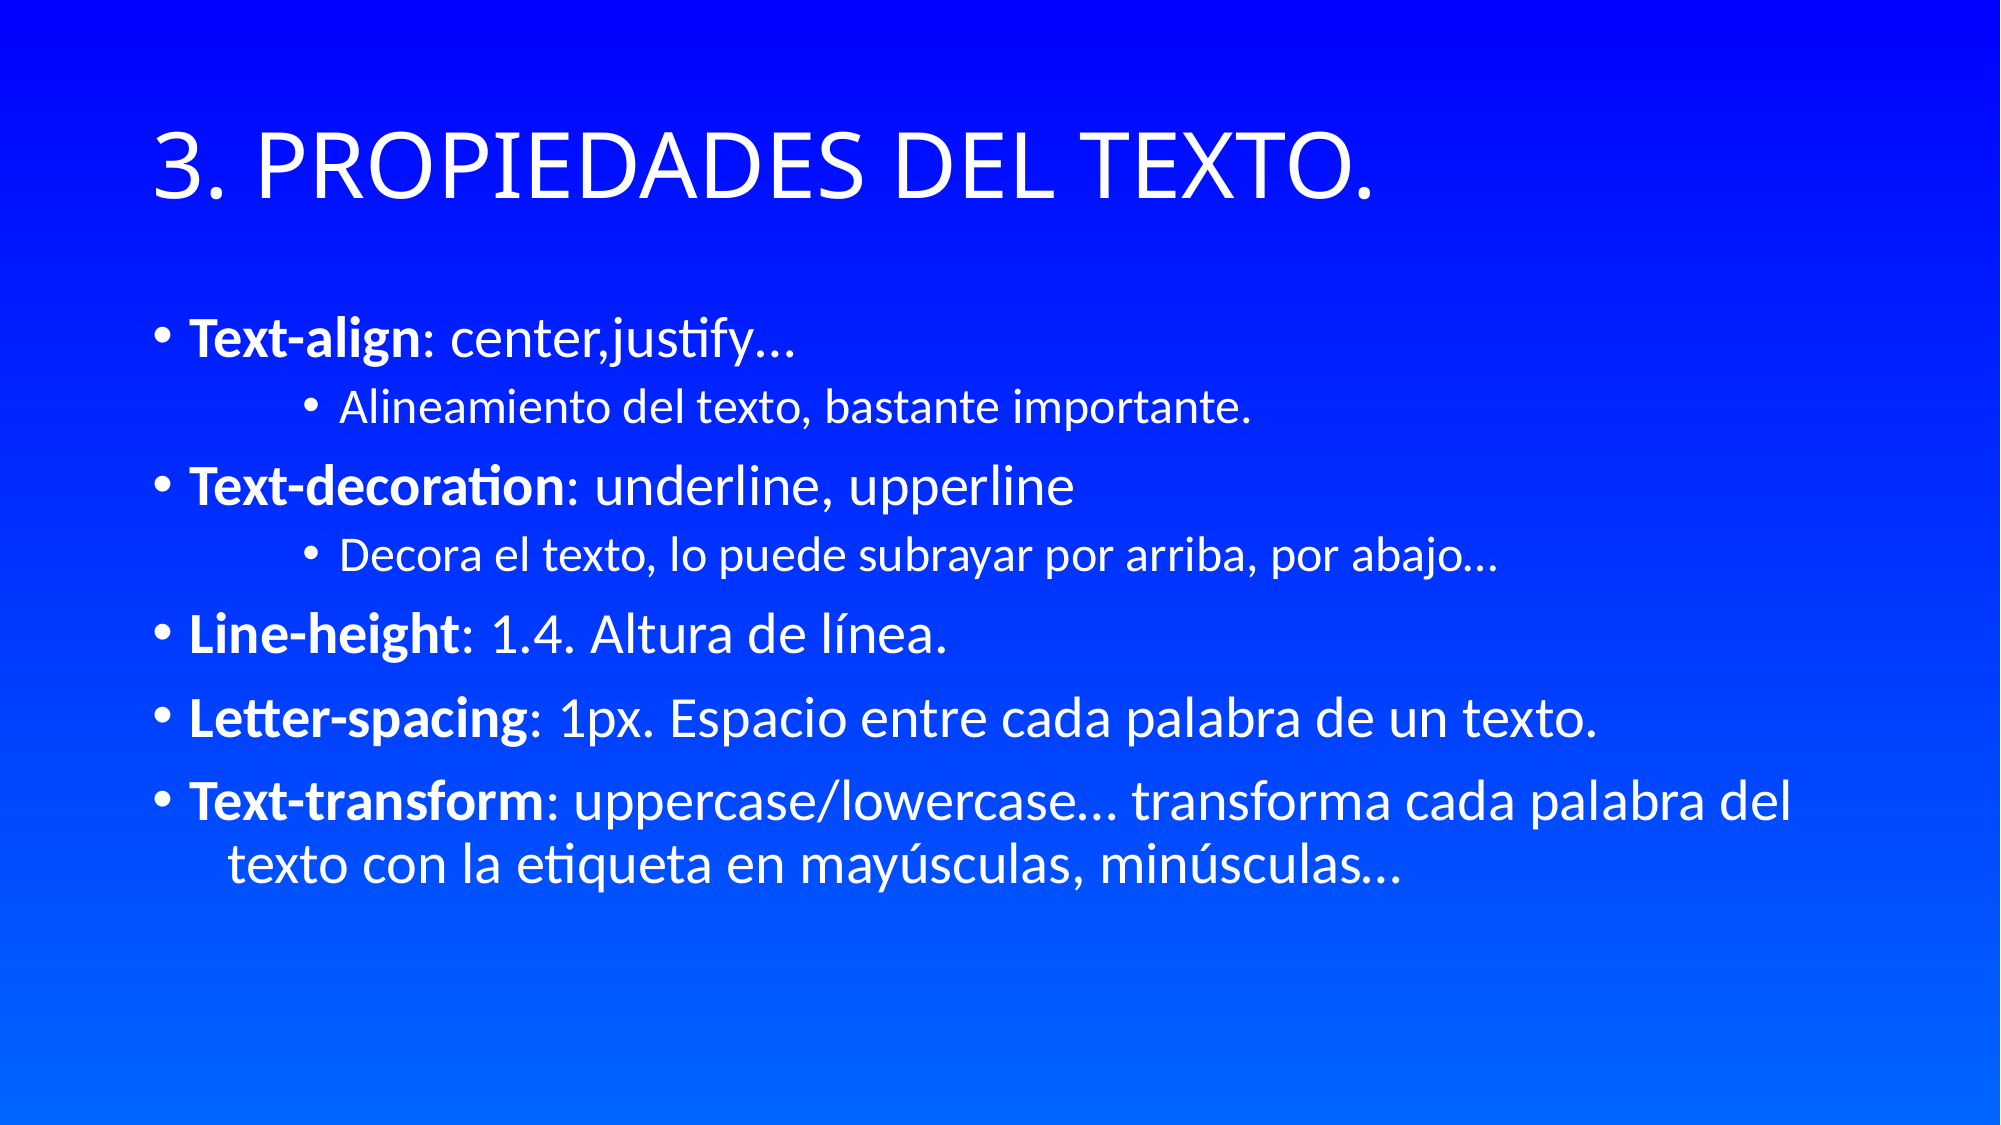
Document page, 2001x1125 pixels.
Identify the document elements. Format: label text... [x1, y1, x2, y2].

list Text-align: center,justify… Alineamiento del texto, bastante importante. Text-decoration: underline, upperline Decora el texto, lo puede subrayar por arriba, por abajo… Line-height: 1.4. Altura de línea. Letter-spacing: 1px. Espacio entre cada palabra de un texto. Text-transform: uppercase/lowercase… transforma cada palabra del texto con la etiqueta en mayúsculas, minúsculas… [137, 299, 1863, 1014]
title 3. PROPIEDADES DEL TEXTO. [137, 59, 1863, 278]
